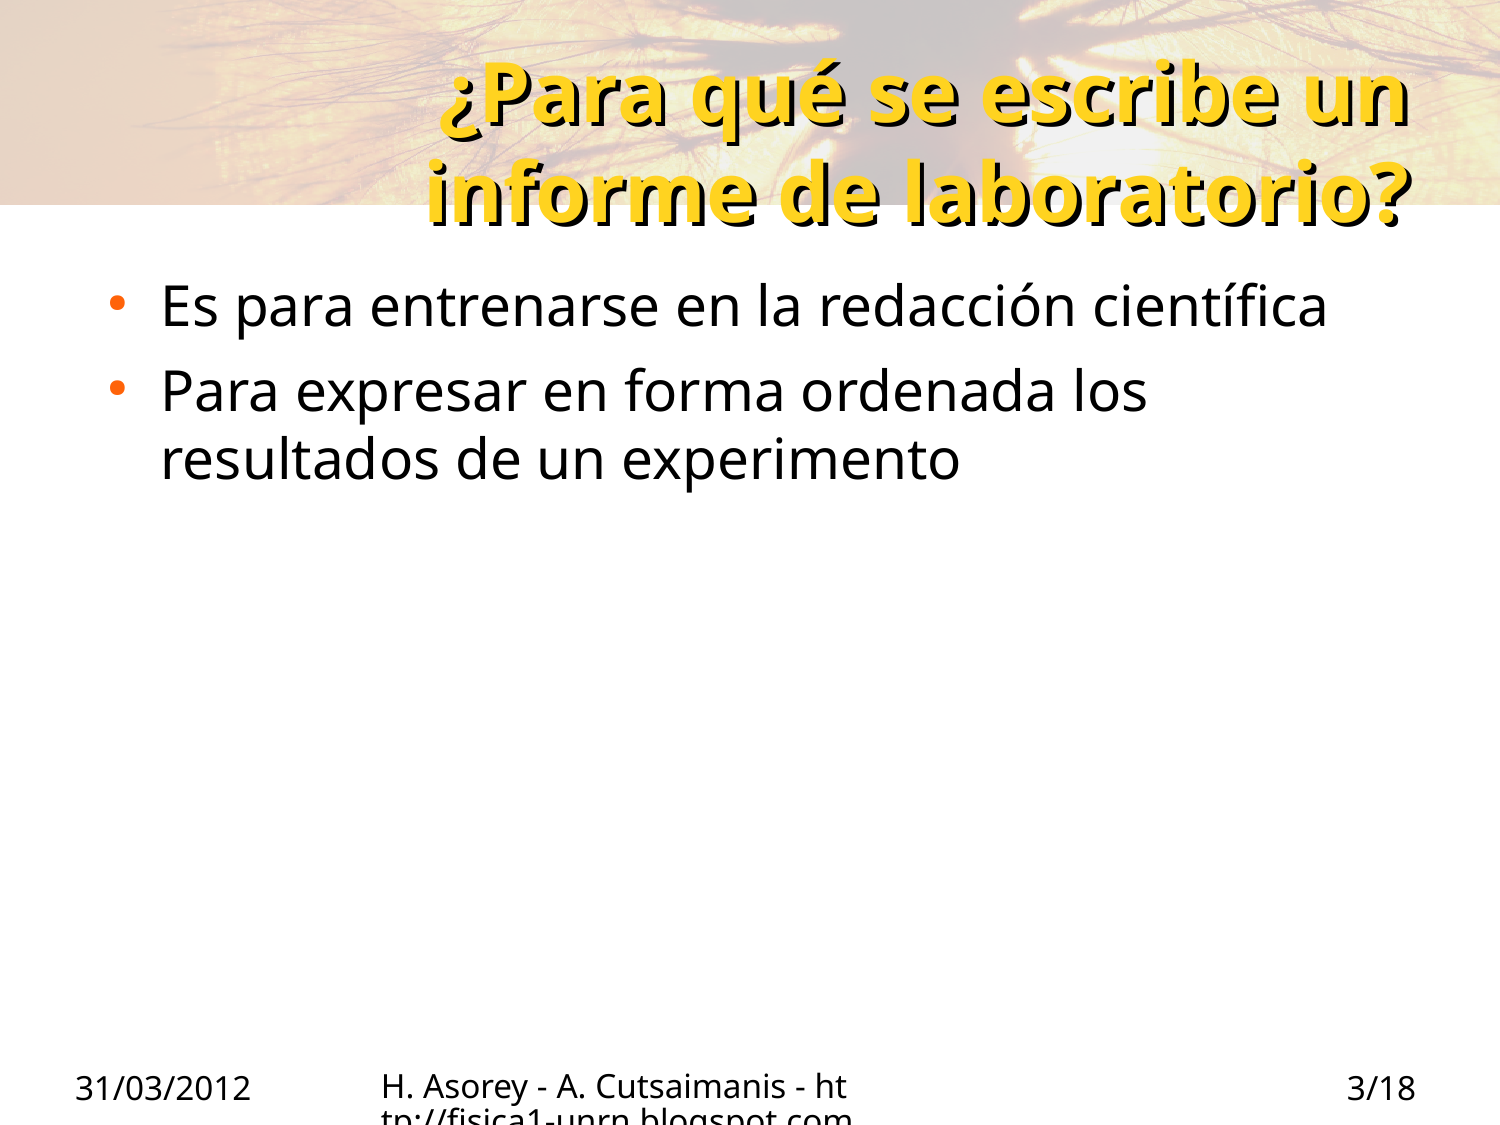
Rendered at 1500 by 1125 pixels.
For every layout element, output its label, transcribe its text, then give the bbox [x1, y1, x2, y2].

list Es para entrenarse en la redacción científica Para expresar en forma ordenada los resultados de un experimento [75, 262, 1426, 1006]
picture [0, 0, 1500, 205]
title ¿Para qué se escribe un informe de laboratorio? [75, 31, 1426, 247]
